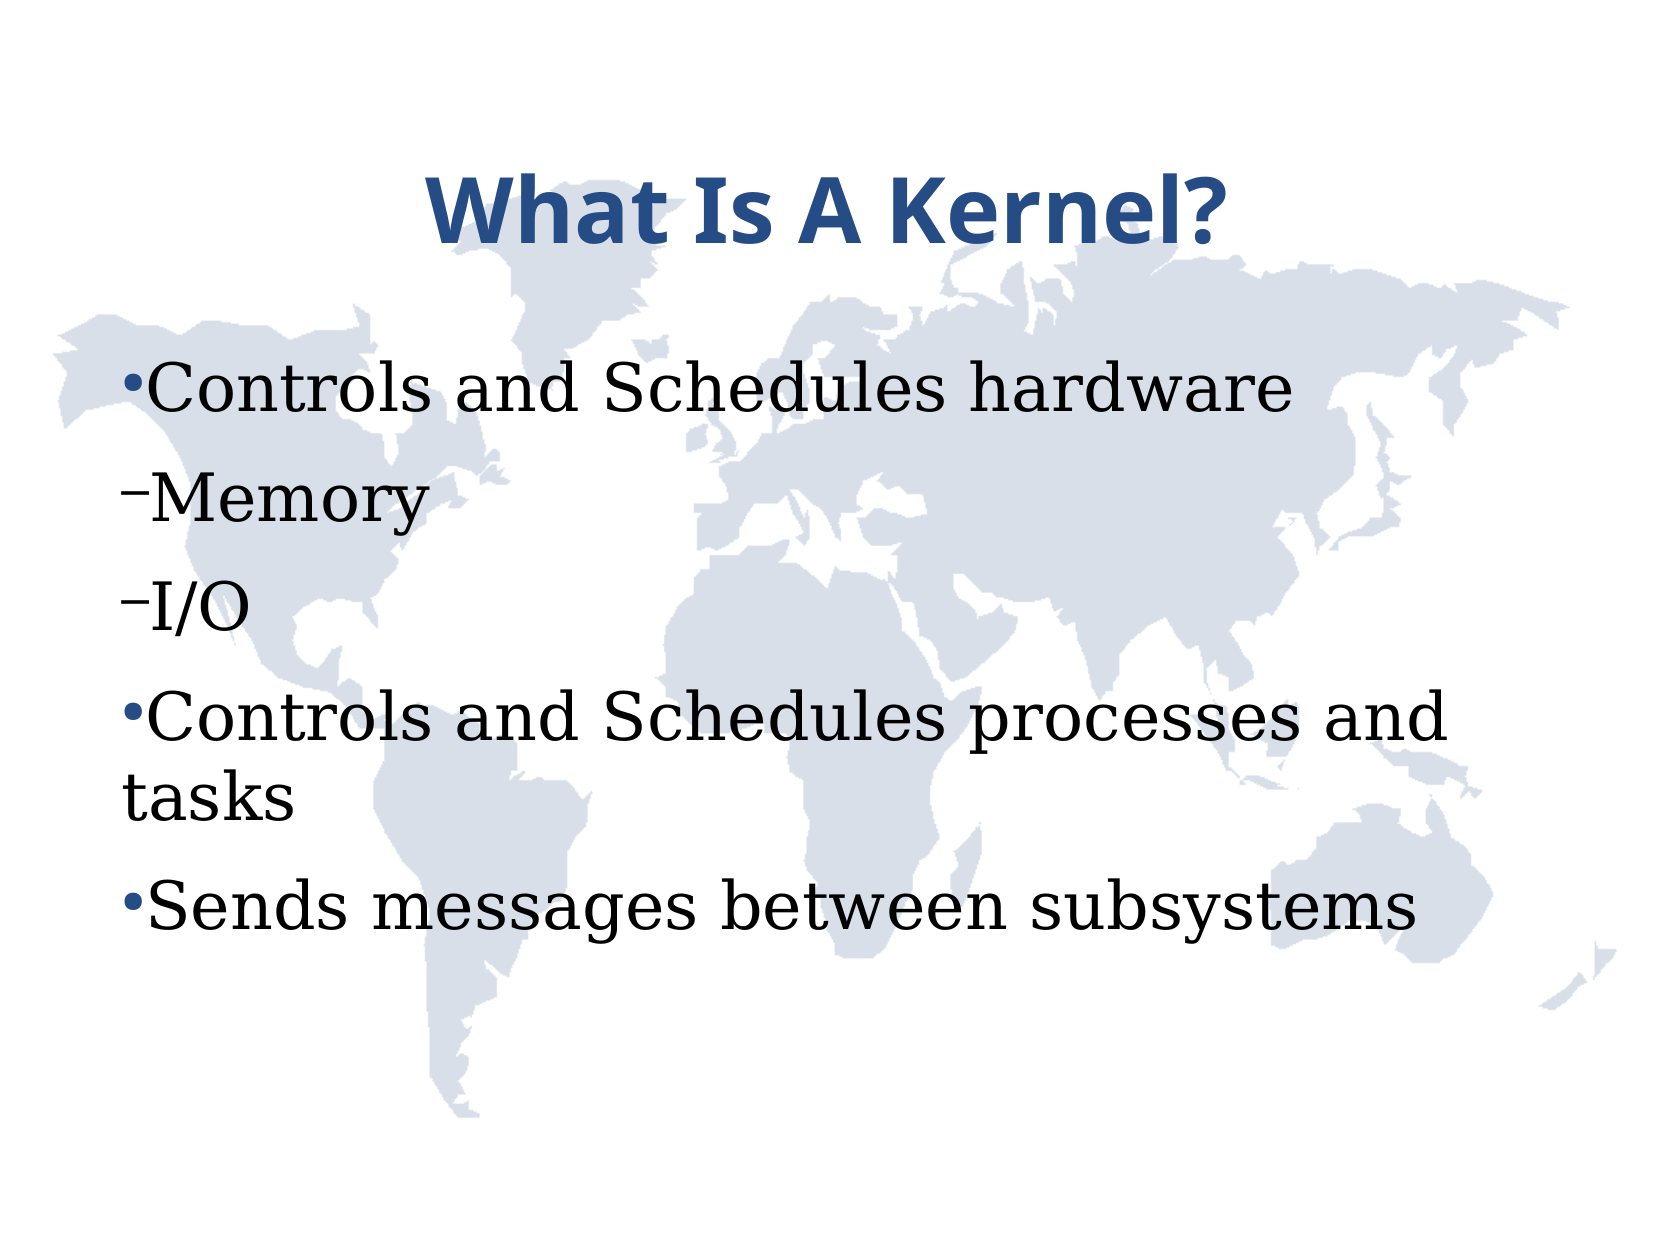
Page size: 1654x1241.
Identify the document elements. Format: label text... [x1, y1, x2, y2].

list Controls and Schedules hardware Memory I/O Controls and Schedules processes and tasks Sends messages between subsystems [121, 344, 1534, 1127]
title What Is A Kernel? [121, 102, 1534, 310]
